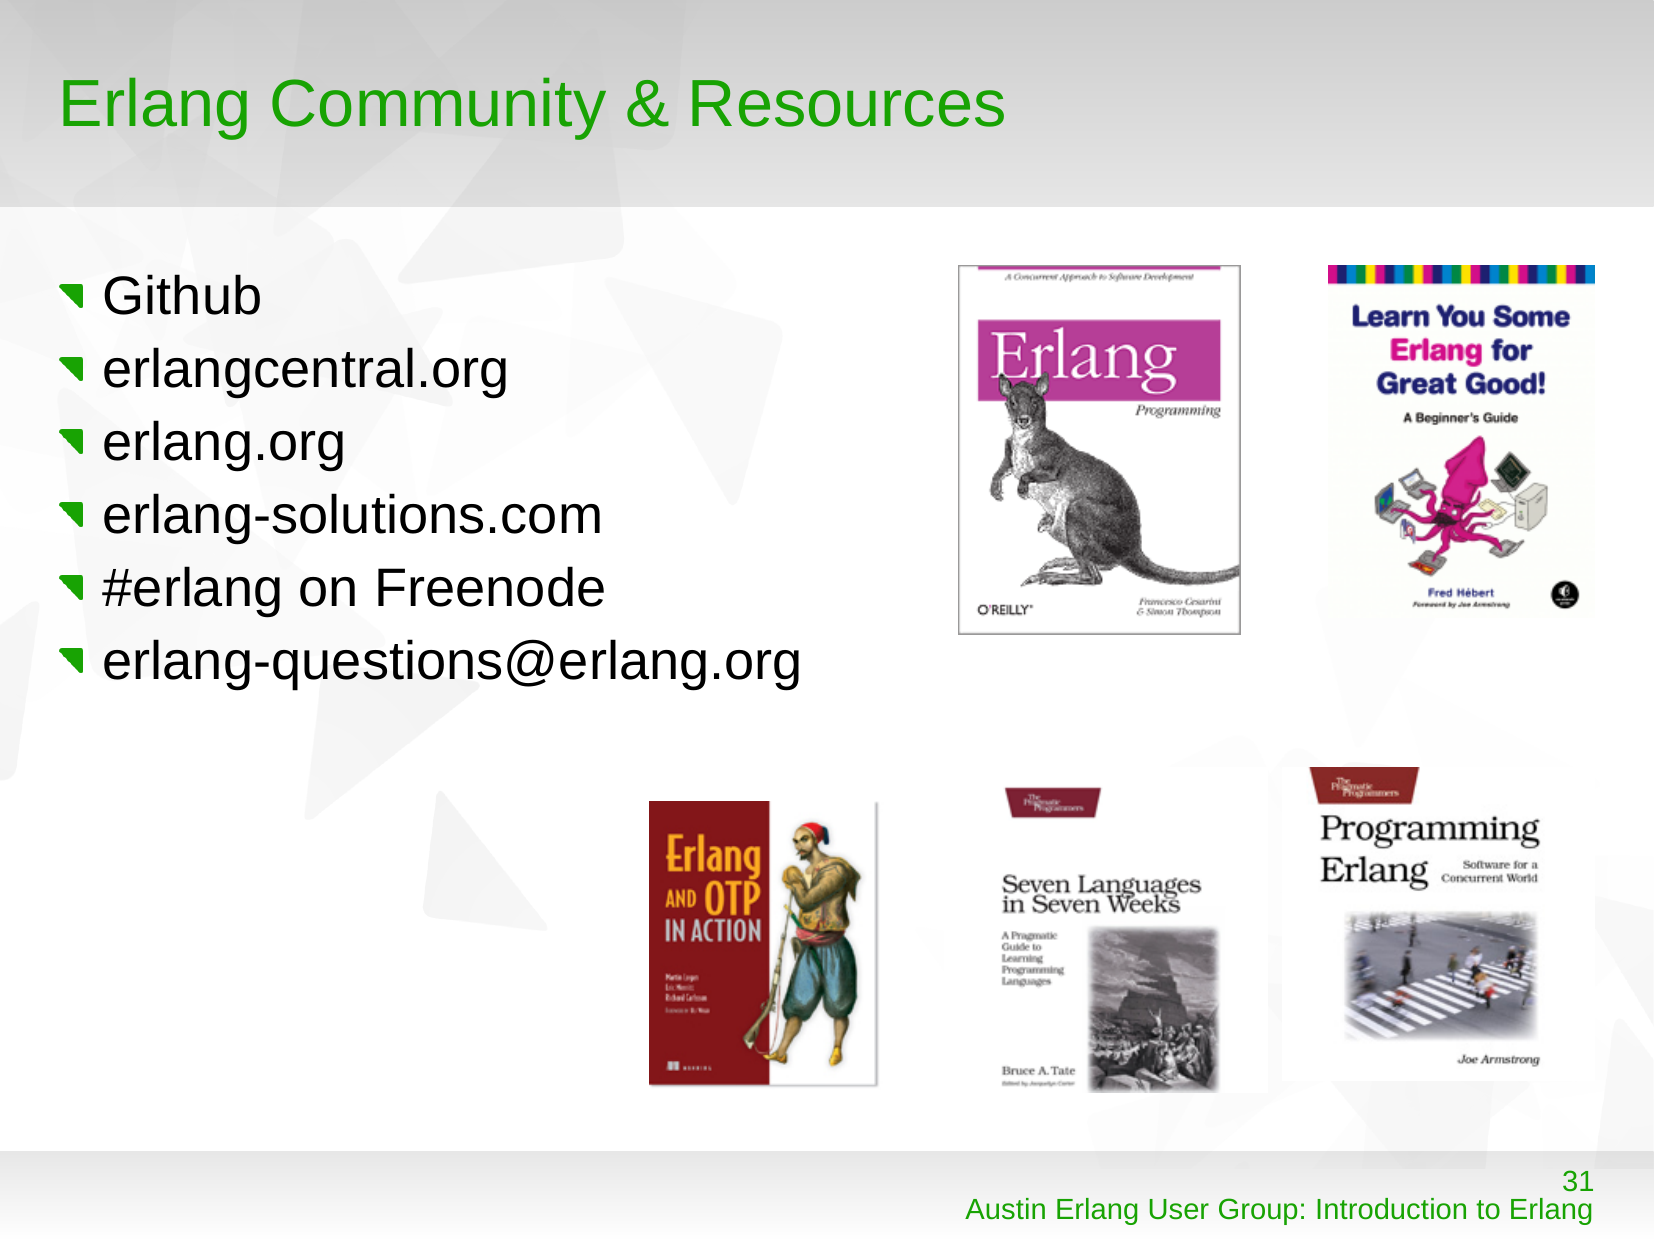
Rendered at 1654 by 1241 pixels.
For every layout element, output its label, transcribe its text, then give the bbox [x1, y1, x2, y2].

picture [915, 265, 1654, 1169]
picture [944, 767, 1268, 1093]
list Github erlangcentral.org erlang.org erlang-solutions.com #erlang on Freenode erlang-questions@erlang.org [59, 265, 1595, 1114]
picture [958, 265, 1241, 635]
picture [0, 0, 783, 931]
picture [649, 801, 884, 1093]
title Erlang Community & Resources [59, 29, 1595, 178]
